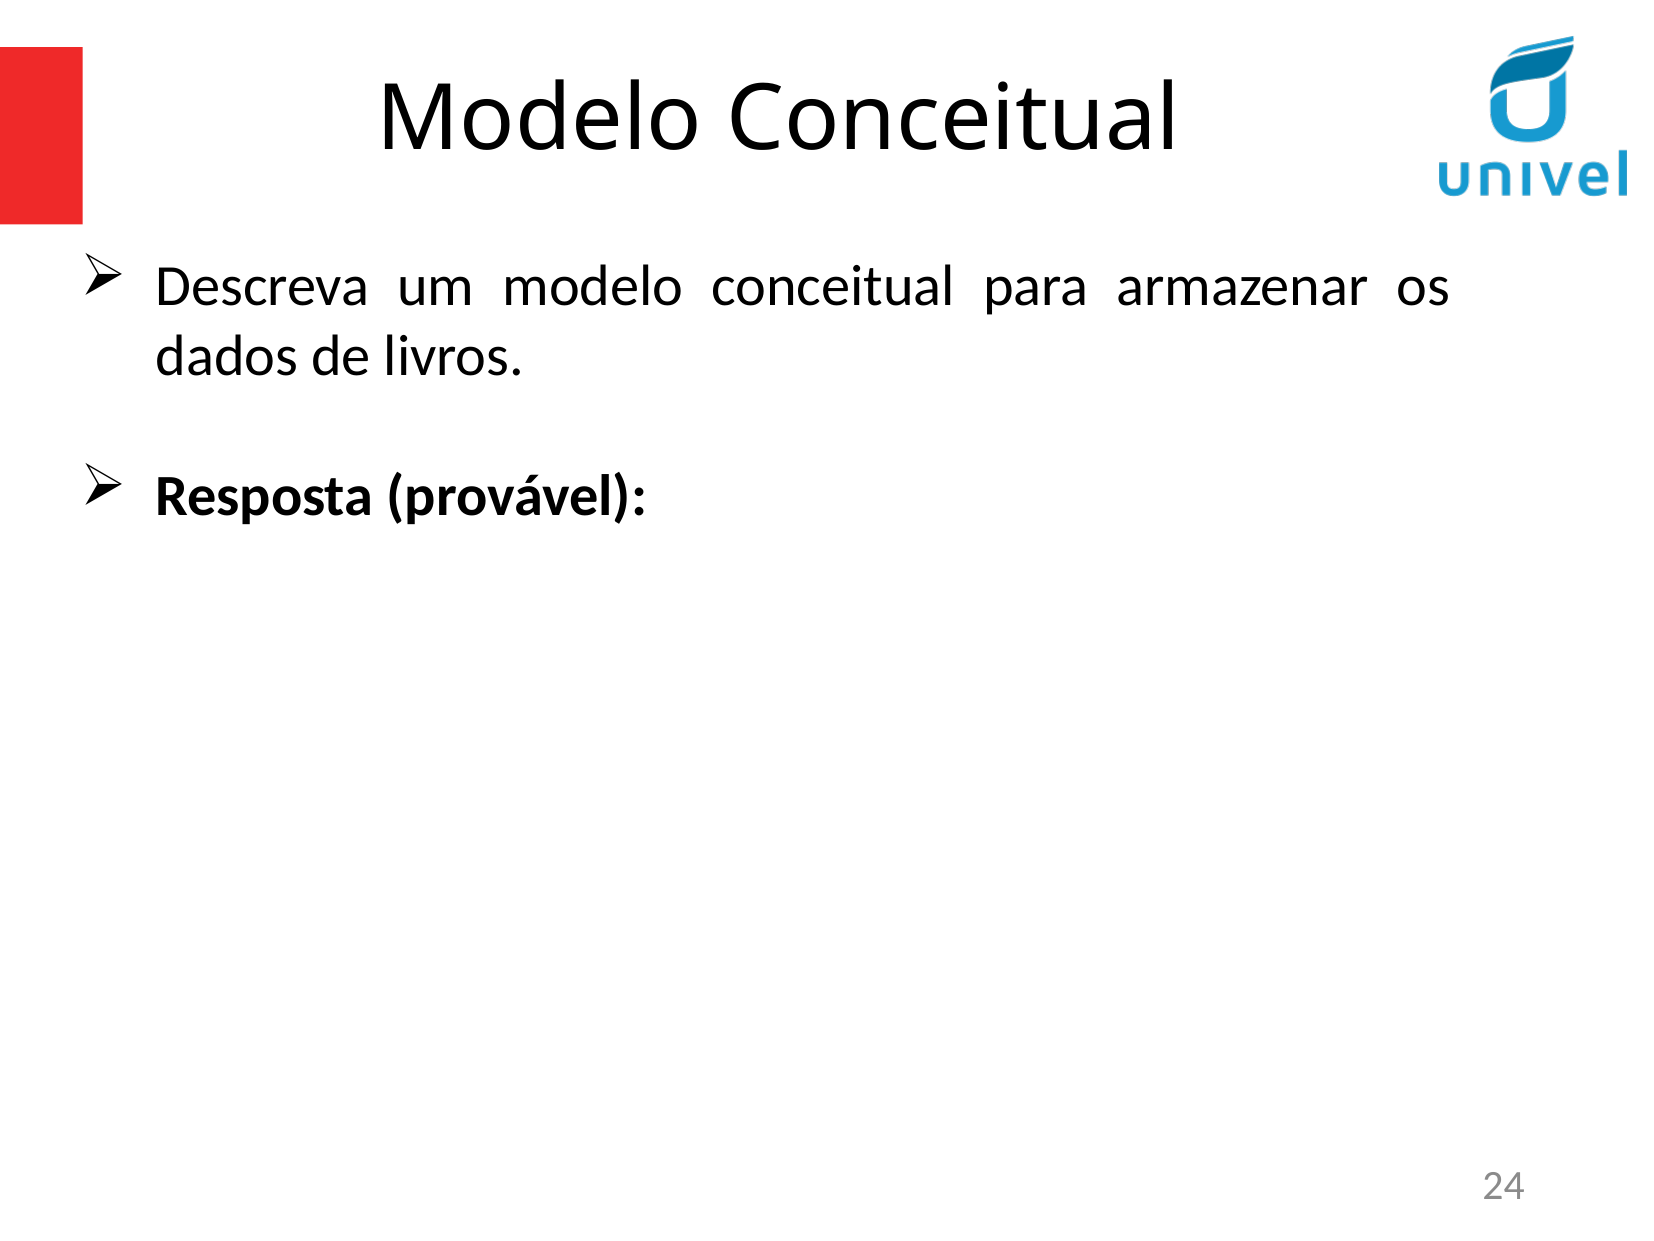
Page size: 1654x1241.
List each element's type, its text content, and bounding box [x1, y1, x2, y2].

text_box Descreva um modelo conceitual para armazenar os dados de livros. Resposta (provável): [65, 239, 1466, 605]
title Modelo Conceitual [65, 0, 1492, 240]
slide_number <número> [1167, 1149, 1540, 1216]
picture [1492, 15, 1634, 217]
